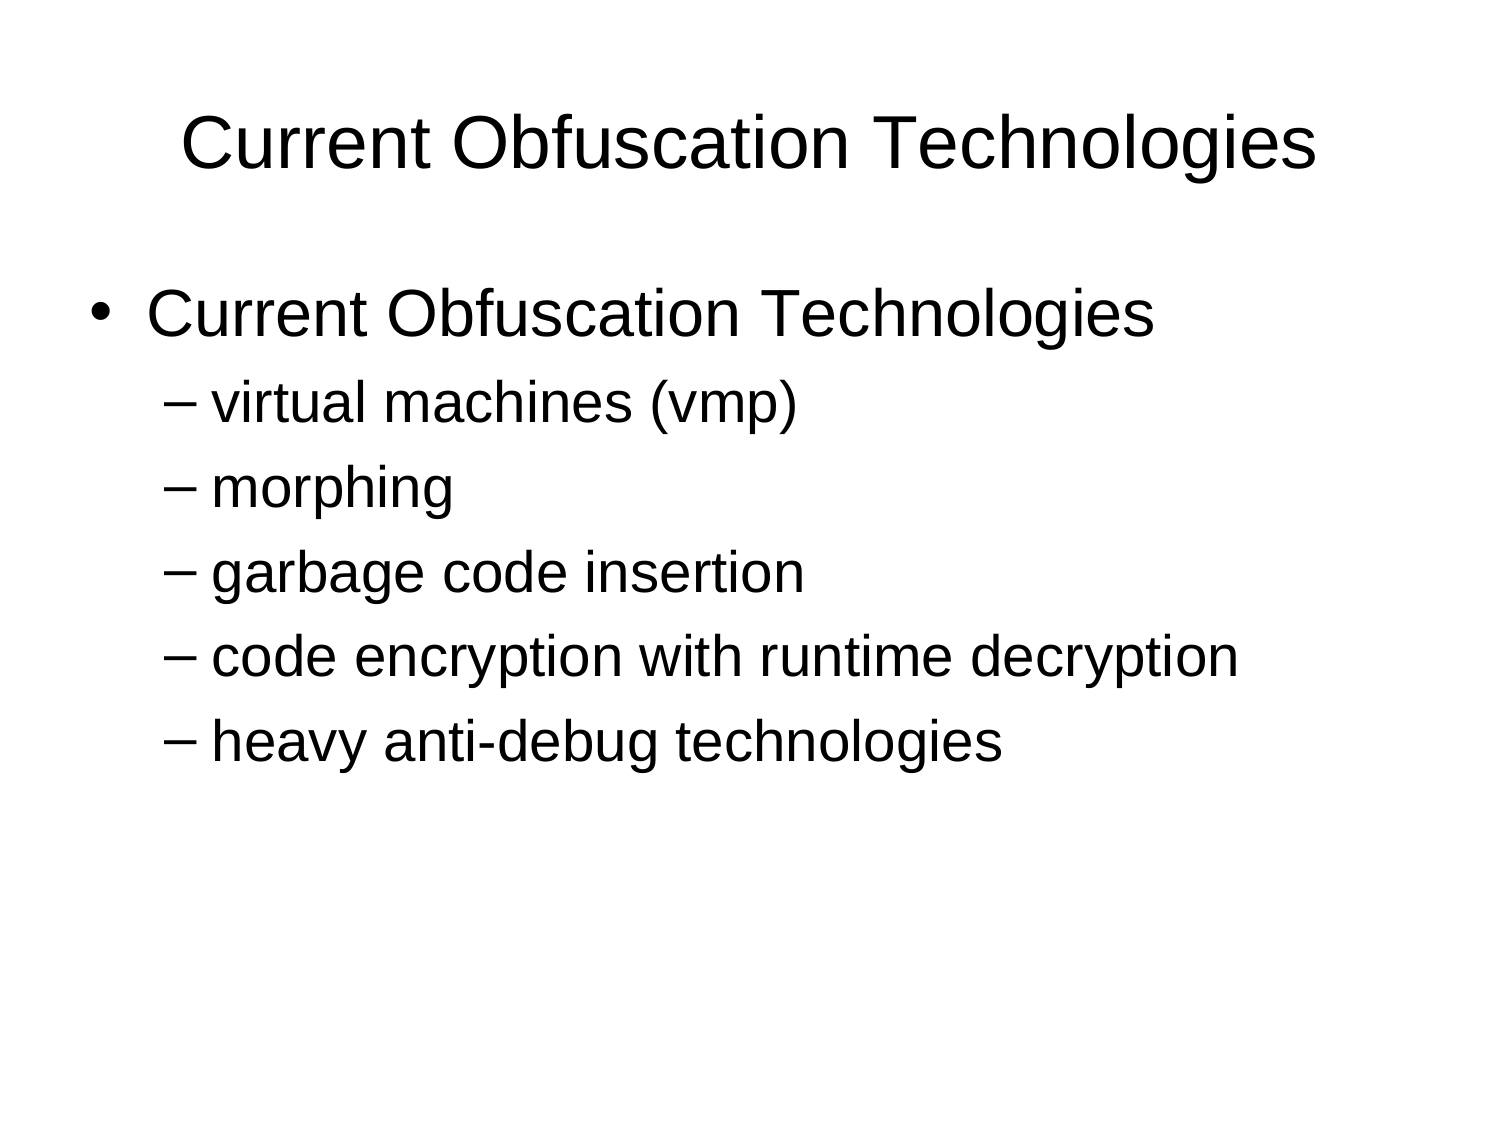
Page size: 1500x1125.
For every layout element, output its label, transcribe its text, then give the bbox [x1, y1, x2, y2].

list Current Obfuscation Technologies virtual machines (vmp) morphing garbage code insertion code encryption with runtime decryption heavy anti-debug technologies [75, 262, 1426, 1005]
title Current Obfuscation Technologies [75, 45, 1426, 233]
